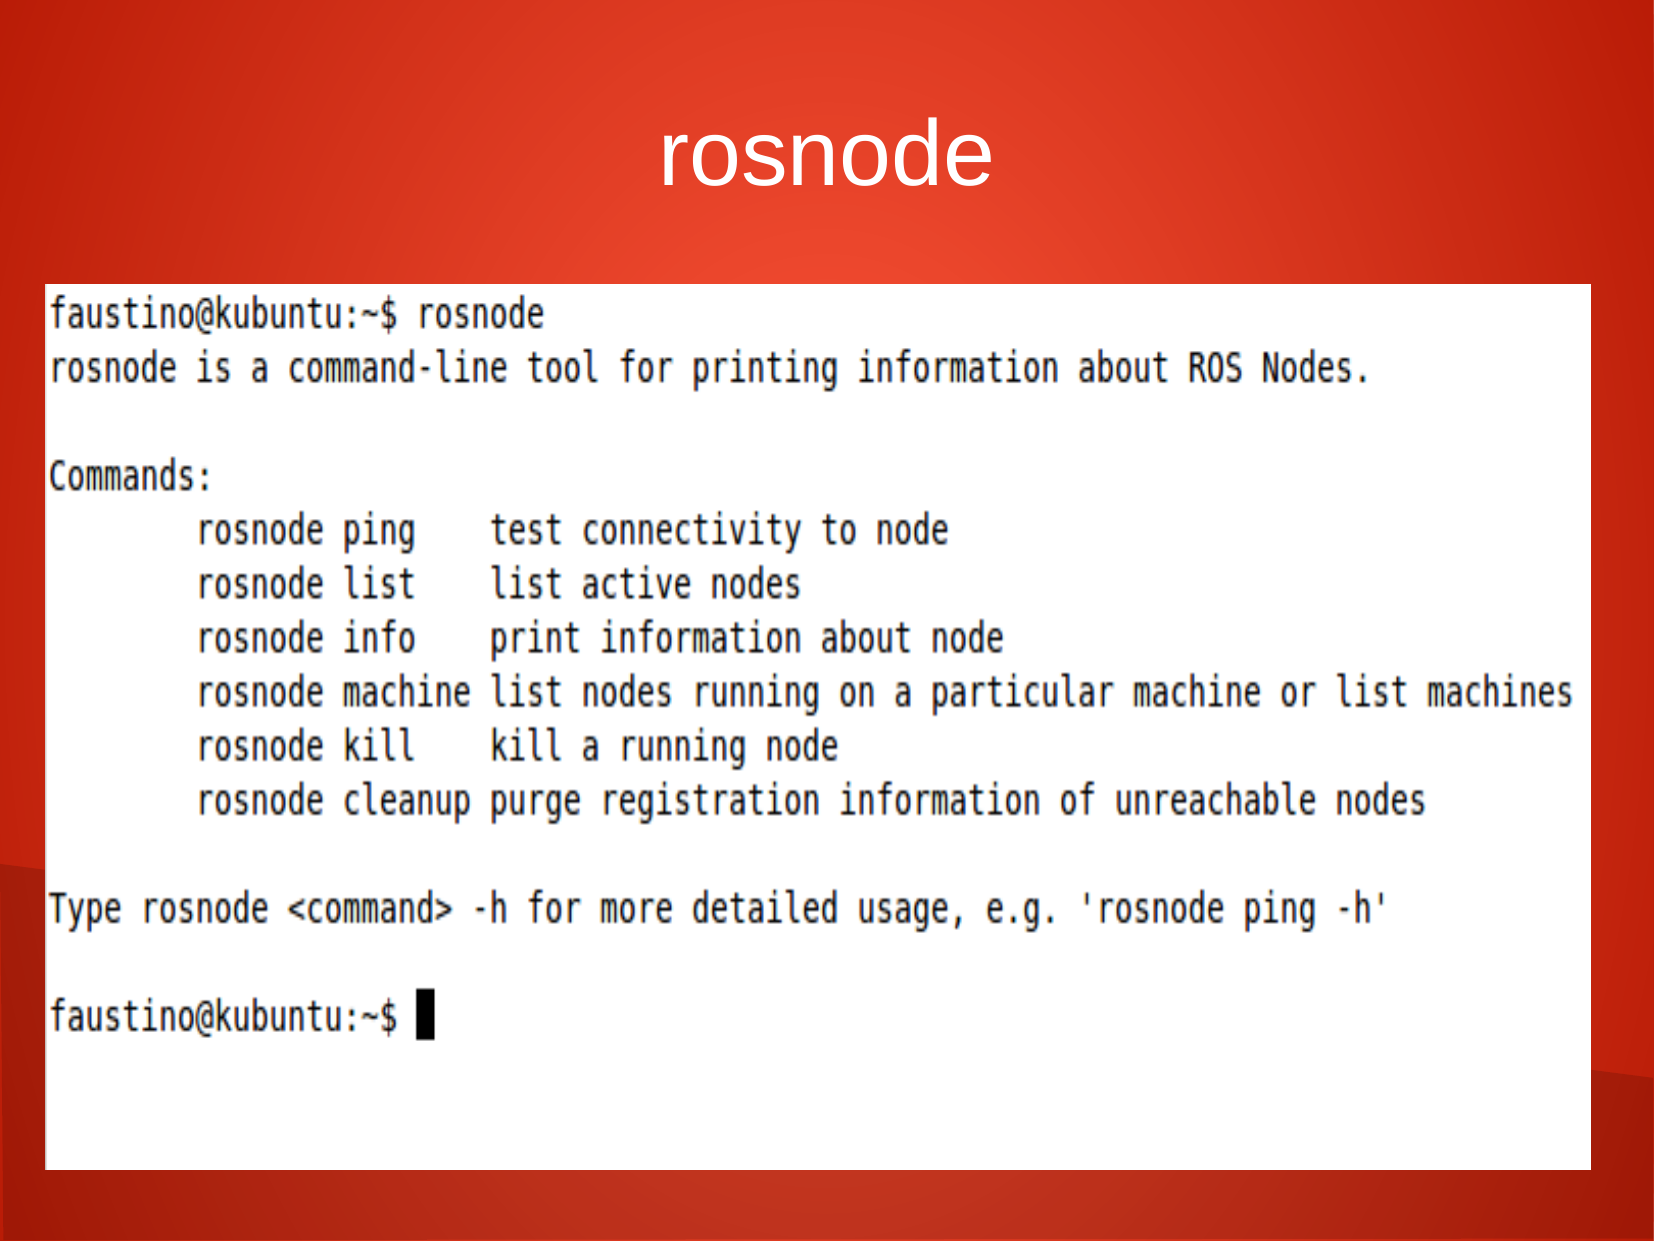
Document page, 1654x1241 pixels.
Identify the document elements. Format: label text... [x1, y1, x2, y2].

picture [45, 284, 1591, 1171]
title rosnode [82, 49, 1571, 257]
